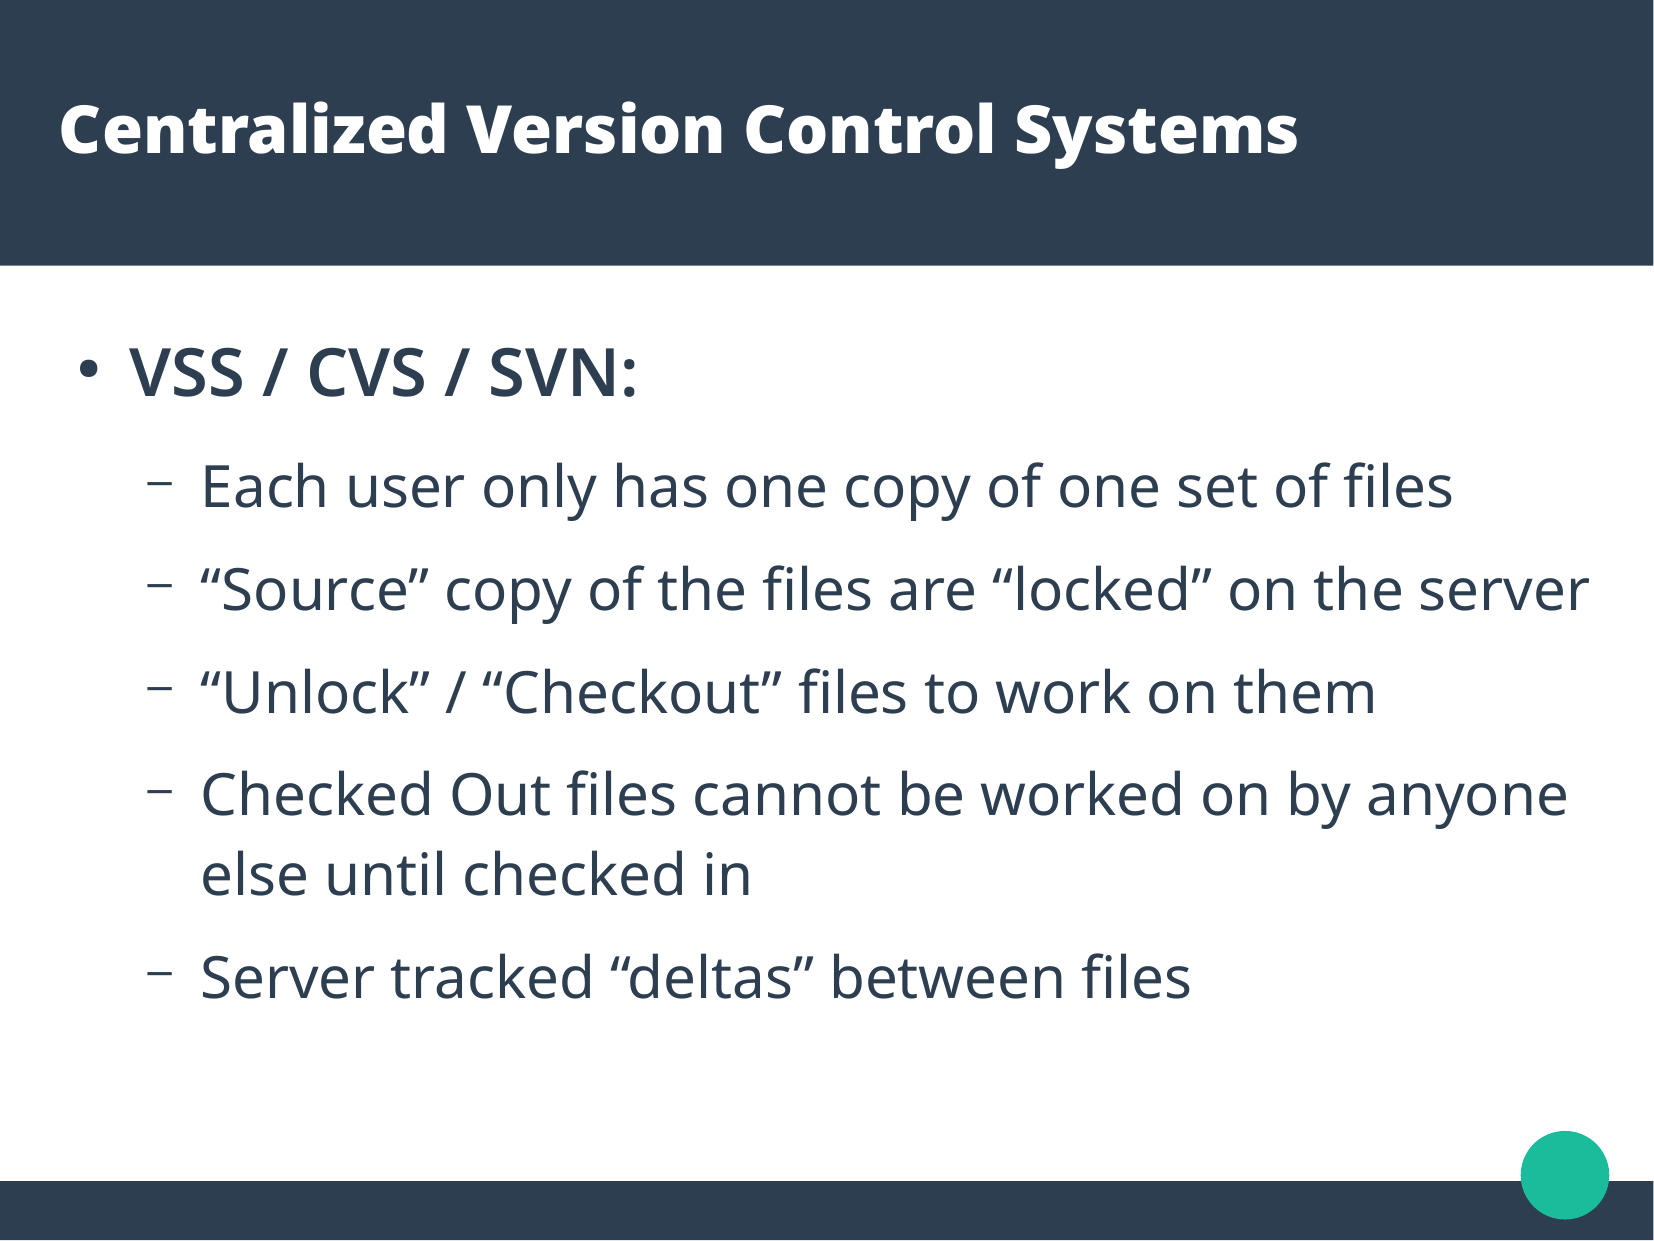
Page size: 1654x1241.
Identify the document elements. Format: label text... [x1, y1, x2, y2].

title Centralized Version Control Systems [59, 49, 1595, 207]
list VSS / CVS / SVN: Each user only has one copy of one set of files “Source” copy of the files are “locked” on the server “Unlock” / “Checkout” files to work on them Checked Out files cannot be worked on by anyone else until checked in Server tracked “deltas” between files [59, 324, 1595, 1152]
